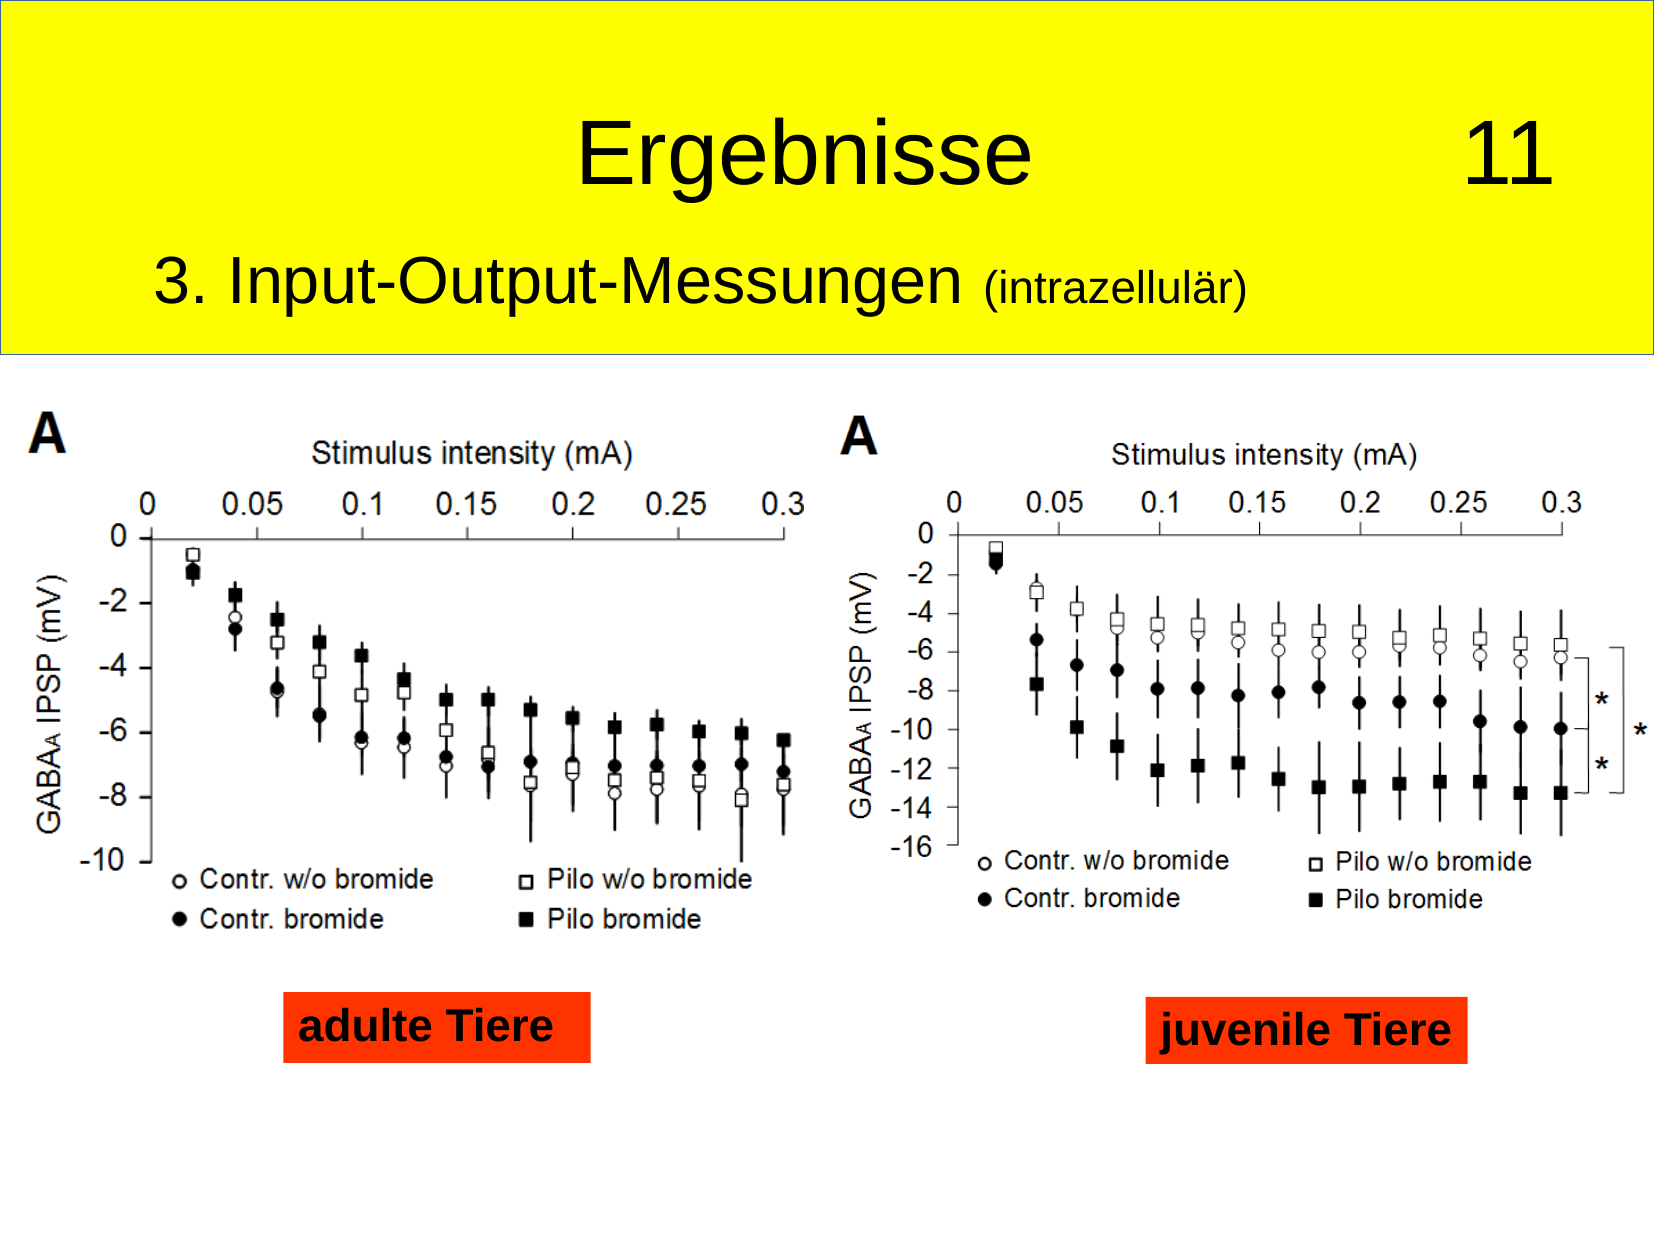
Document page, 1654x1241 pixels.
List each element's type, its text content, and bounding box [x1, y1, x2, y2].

picture [23, 409, 804, 937]
picture [838, 410, 1654, 922]
title Ergebnisse <Foliennummer> [59, 49, 1571, 257]
list 3. Input-Output-Messungen (intrazellulär) [82, 257, 1571, 343]
text_box [0, 0, 1654, 355]
text_box adulte Tiere [283, 992, 591, 1063]
text_box juvenile Tiere [1145, 996, 1468, 1064]
